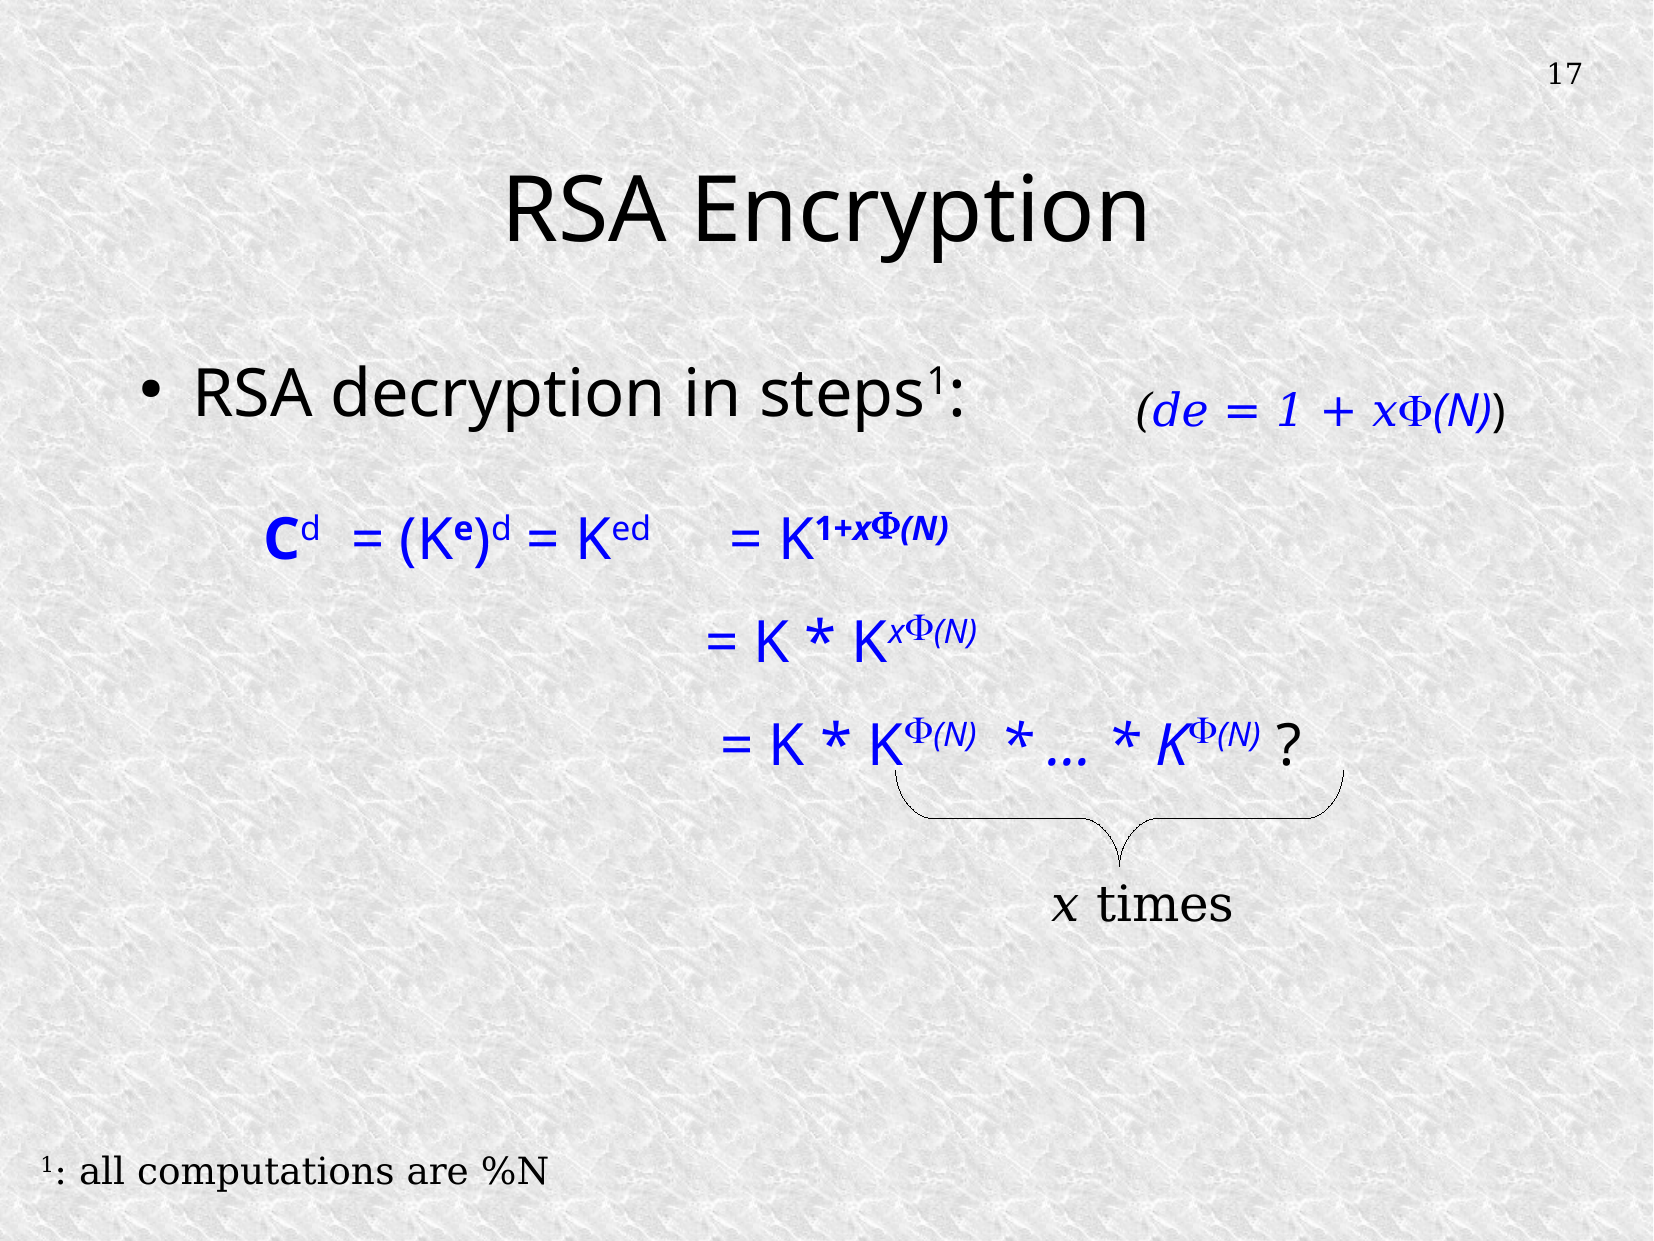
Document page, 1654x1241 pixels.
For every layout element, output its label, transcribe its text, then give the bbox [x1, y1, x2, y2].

list RSA decryption in steps1: [121, 344, 1533, 1127]
picture [0, 0, 1654, 1241]
text_box x times [1051, 875, 1238, 934]
text_box 1: all computations are %N [40, 1149, 550, 1195]
text_box Cd = (Ke)d = Ked = K * KxF(N) = K * KF(N) * ... * KF(N) ? [138, 497, 1396, 879]
text_box (de = 1 + xF(N)) [1134, 377, 1611, 458]
title RSA Encryption [121, 102, 1533, 311]
